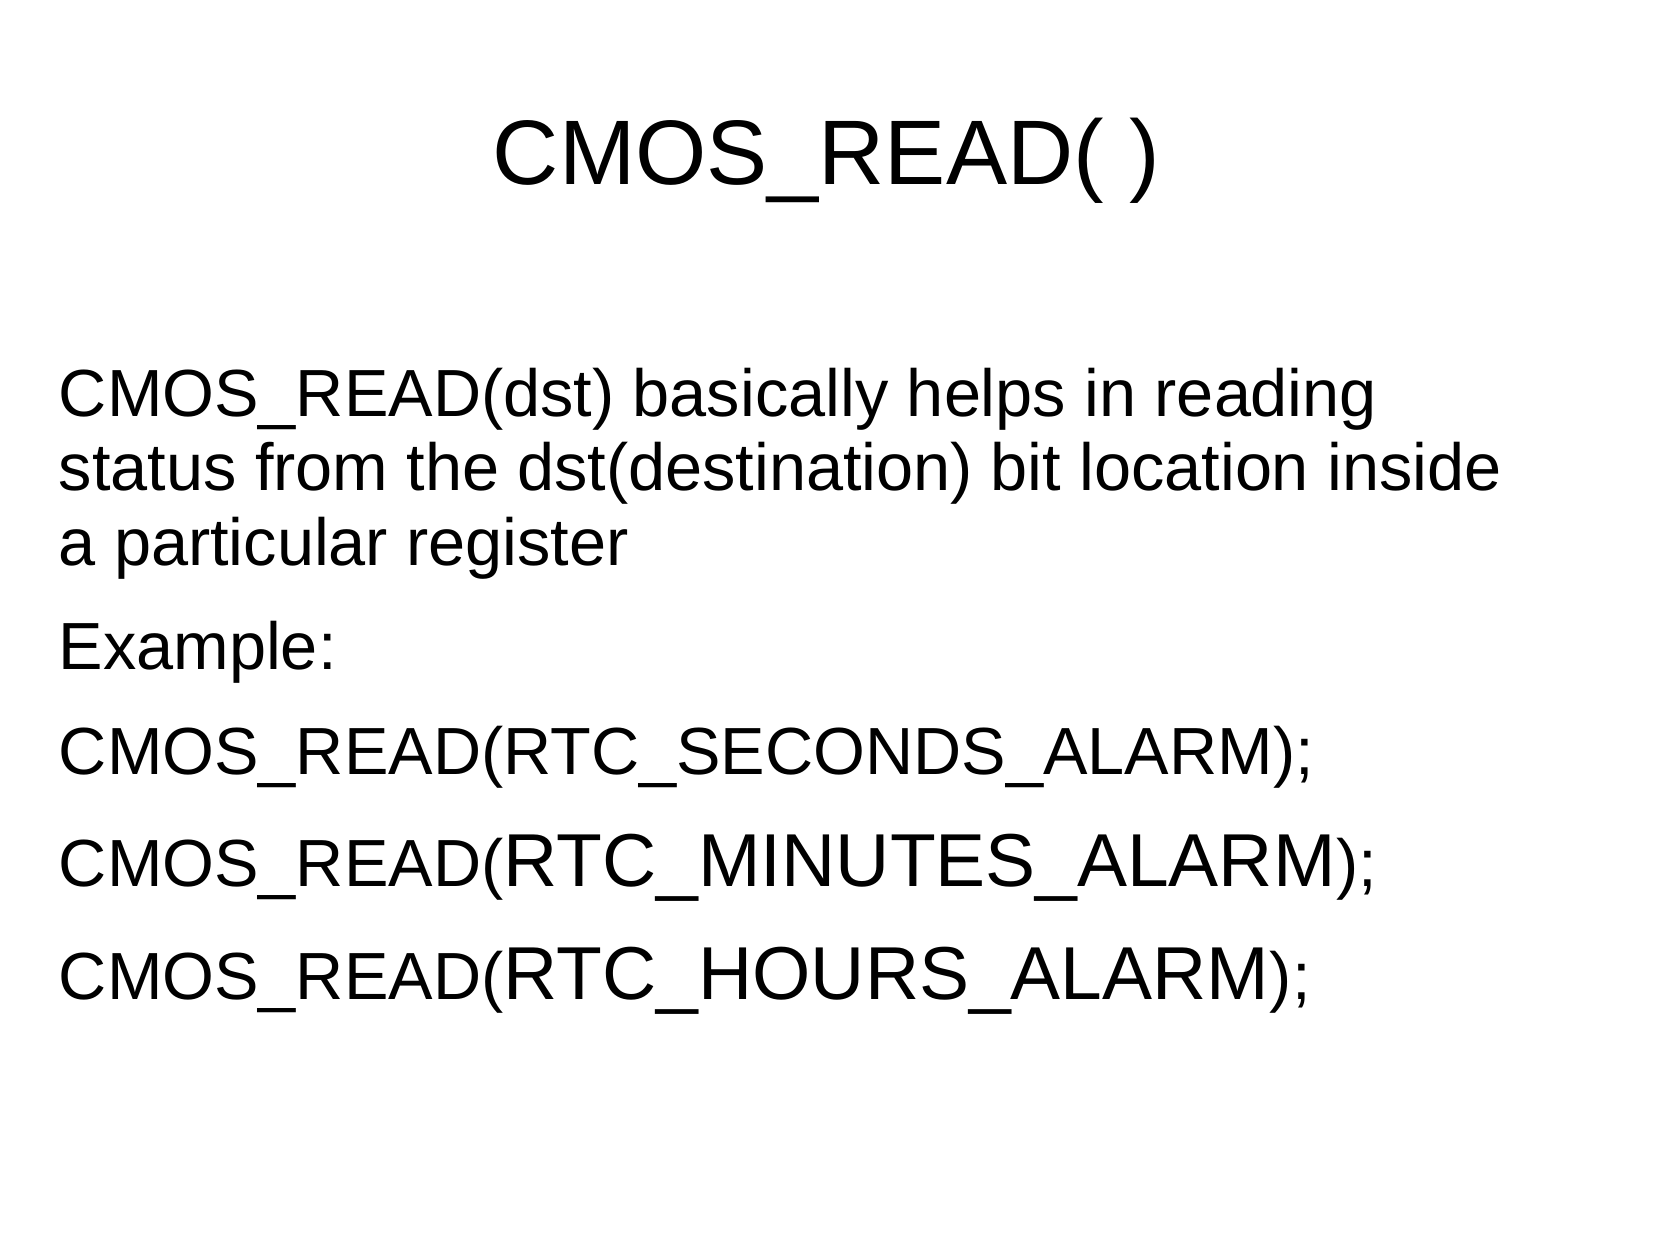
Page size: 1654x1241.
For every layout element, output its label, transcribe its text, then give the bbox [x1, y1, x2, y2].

list CMOS_READ(dst) basically helps in reading status from the dst(destination) bit location inside a particular register Example: CMOS_READ(RTC_SECONDS_ALARM); CMOS_READ(RTC_MINUTES_ALARM); CMOS_READ(RTC_HOURS_ALARM); [59, 355, 1548, 1075]
title CMOS_READ( ) [82, 49, 1571, 257]
